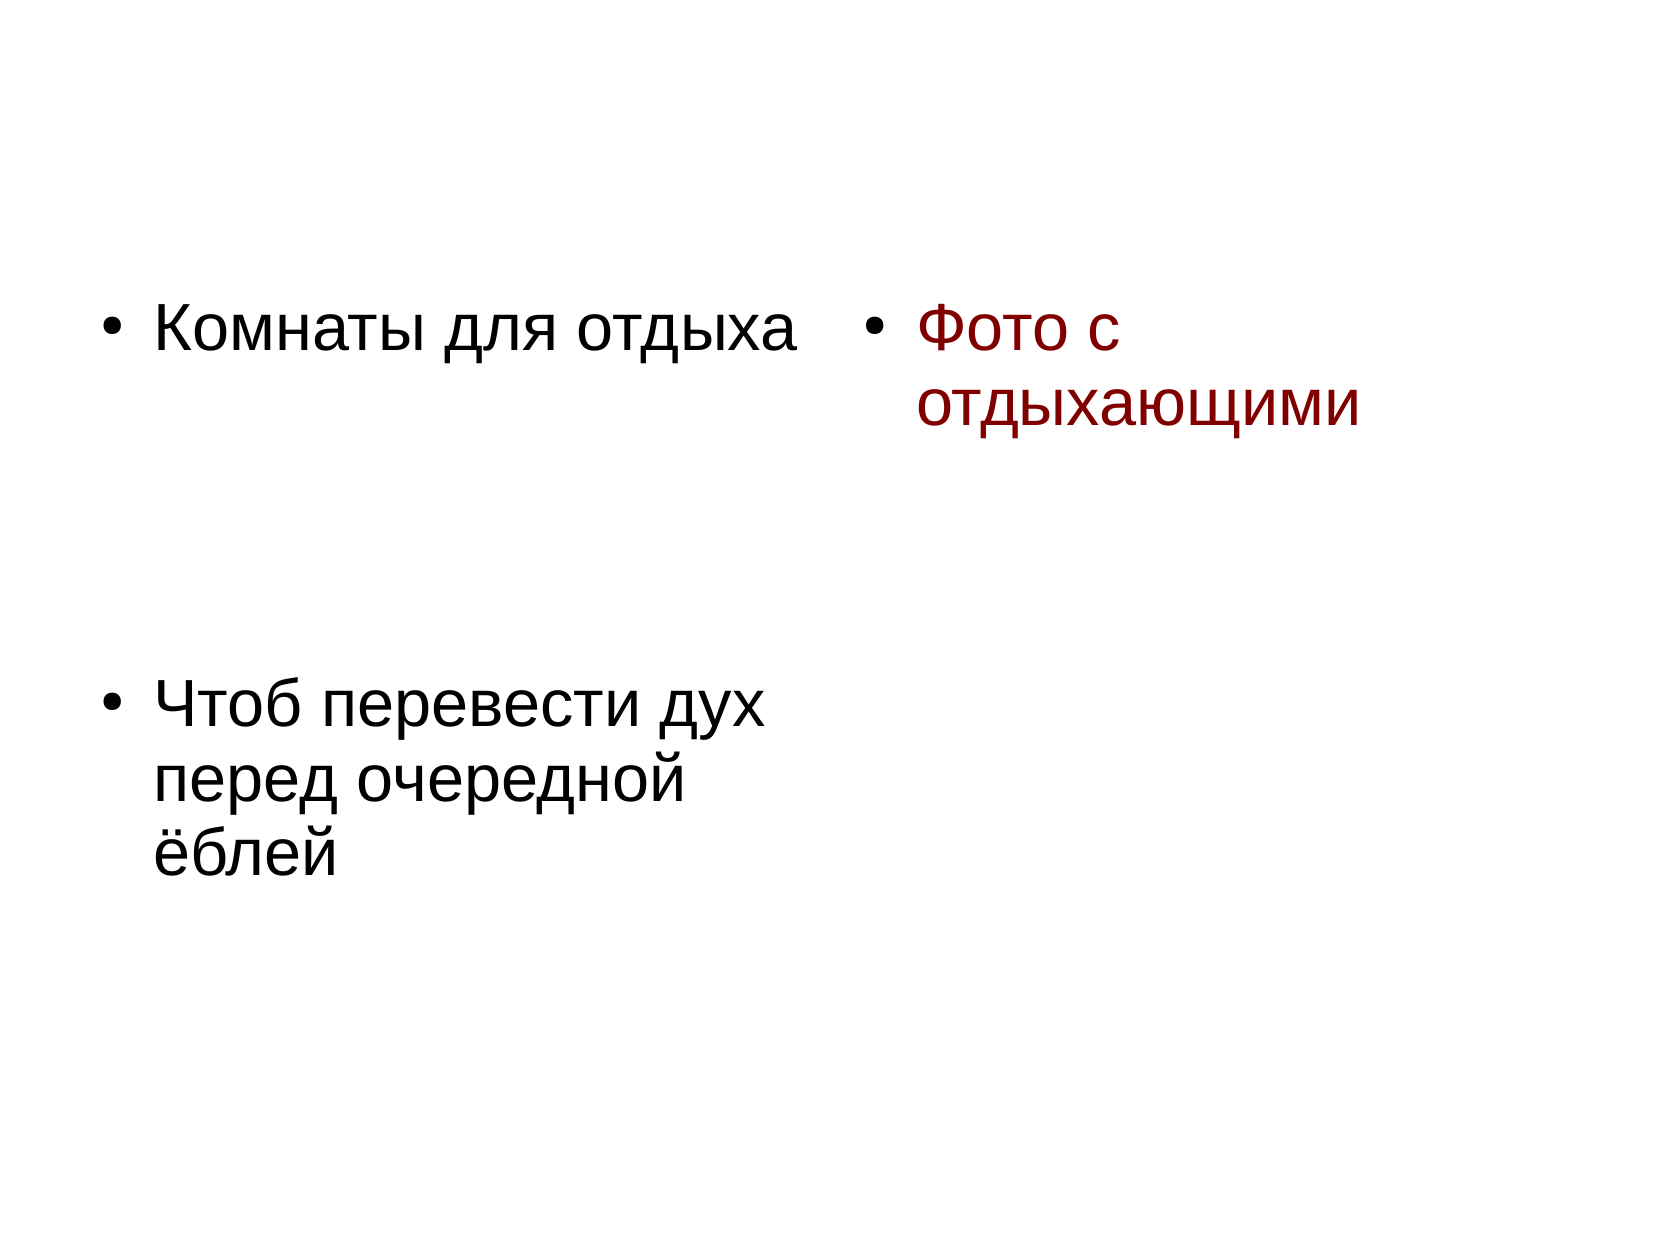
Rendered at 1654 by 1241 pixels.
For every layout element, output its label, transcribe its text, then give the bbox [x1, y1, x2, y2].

list Комнаты для отдыха [82, 290, 809, 634]
list Чтоб перевести дух перед очередной ёблей [82, 665, 809, 1009]
list Фото с отдыхающими [845, 290, 1572, 1010]
